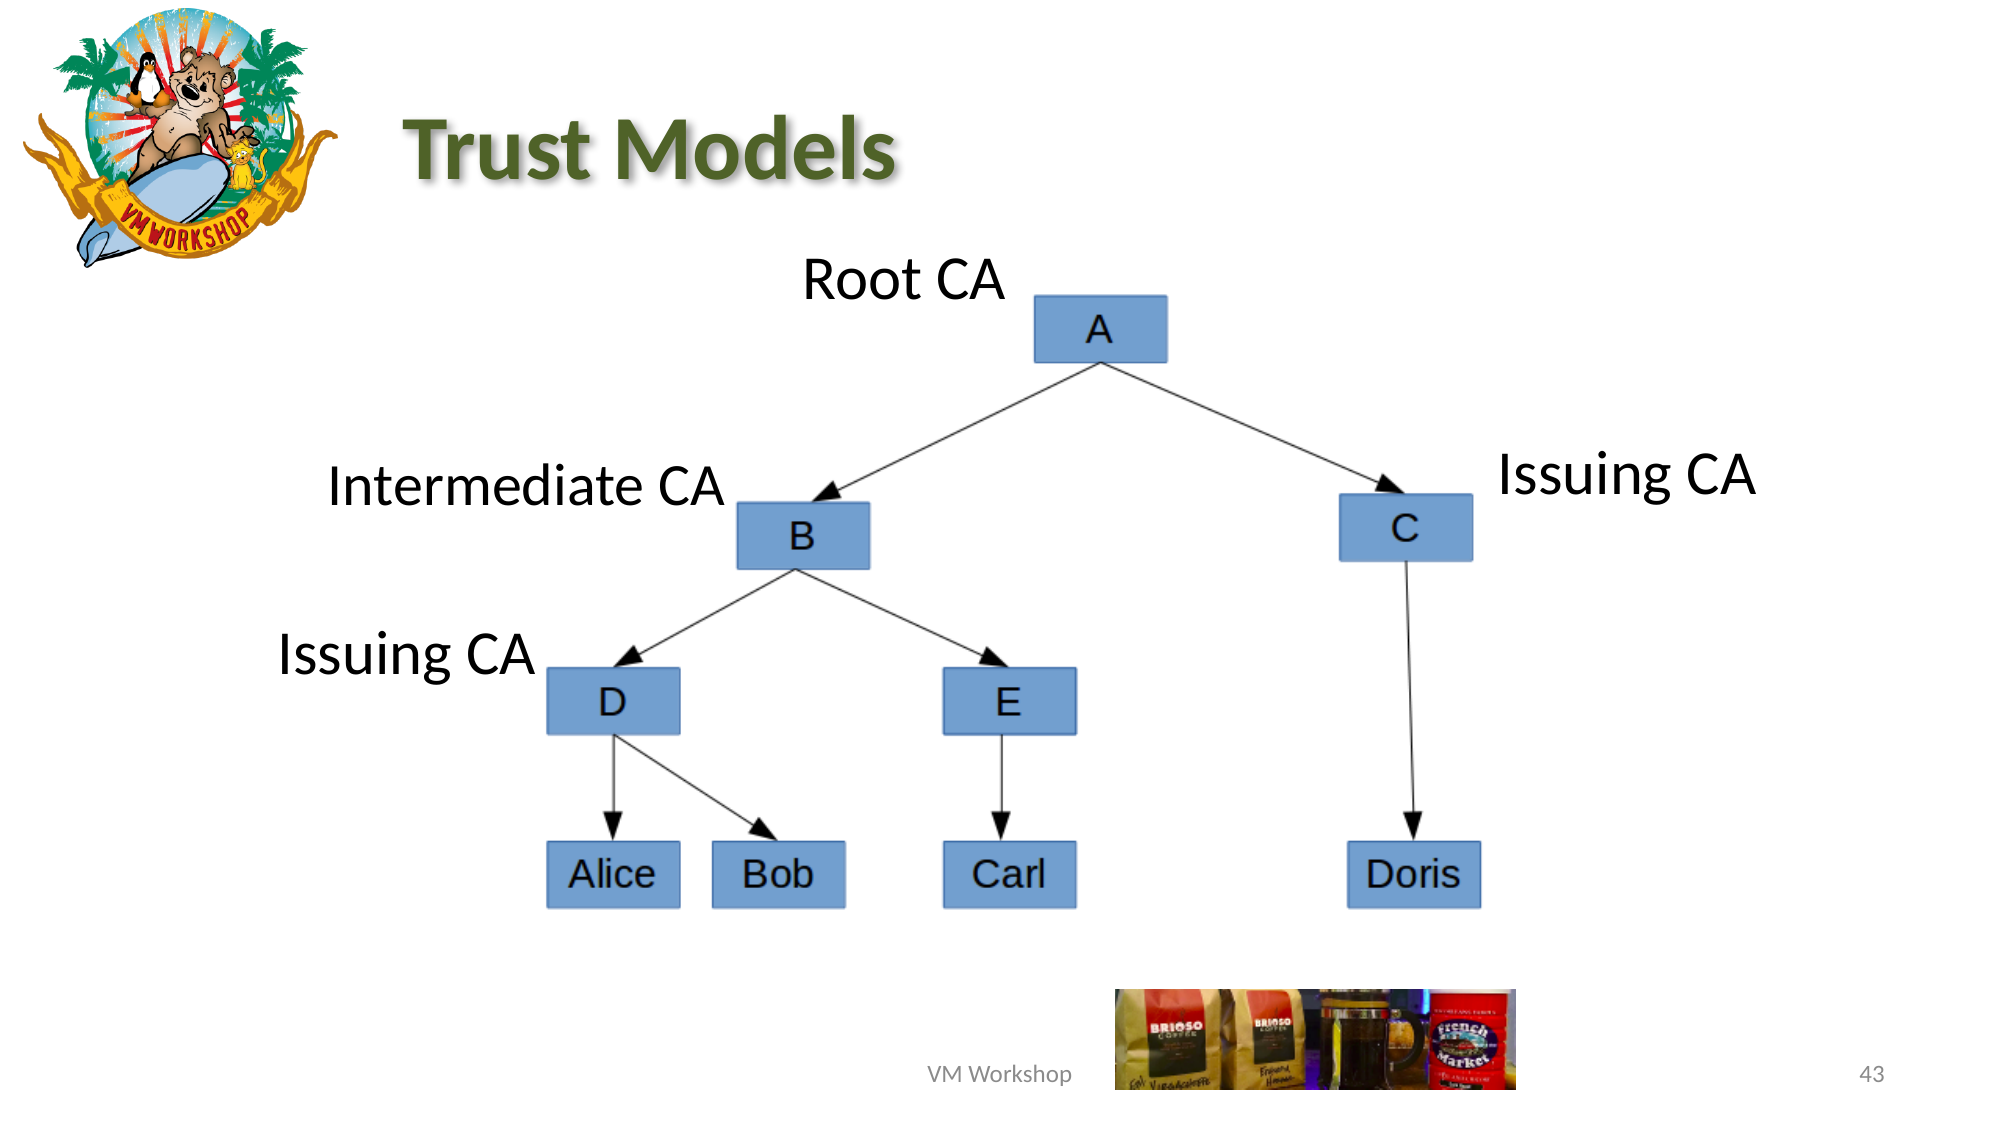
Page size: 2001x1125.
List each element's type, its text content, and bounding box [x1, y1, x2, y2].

list Issuing CA [1497, 431, 1763, 509]
title Trust Models [387, 49, 1917, 237]
picture [534, 290, 1494, 924]
picture [1115, 989, 1516, 1090]
list Intermediate CA [327, 445, 728, 522]
list Issuing CA [277, 611, 543, 689]
picture [23, 8, 338, 269]
list Root CA [802, 236, 1008, 314]
